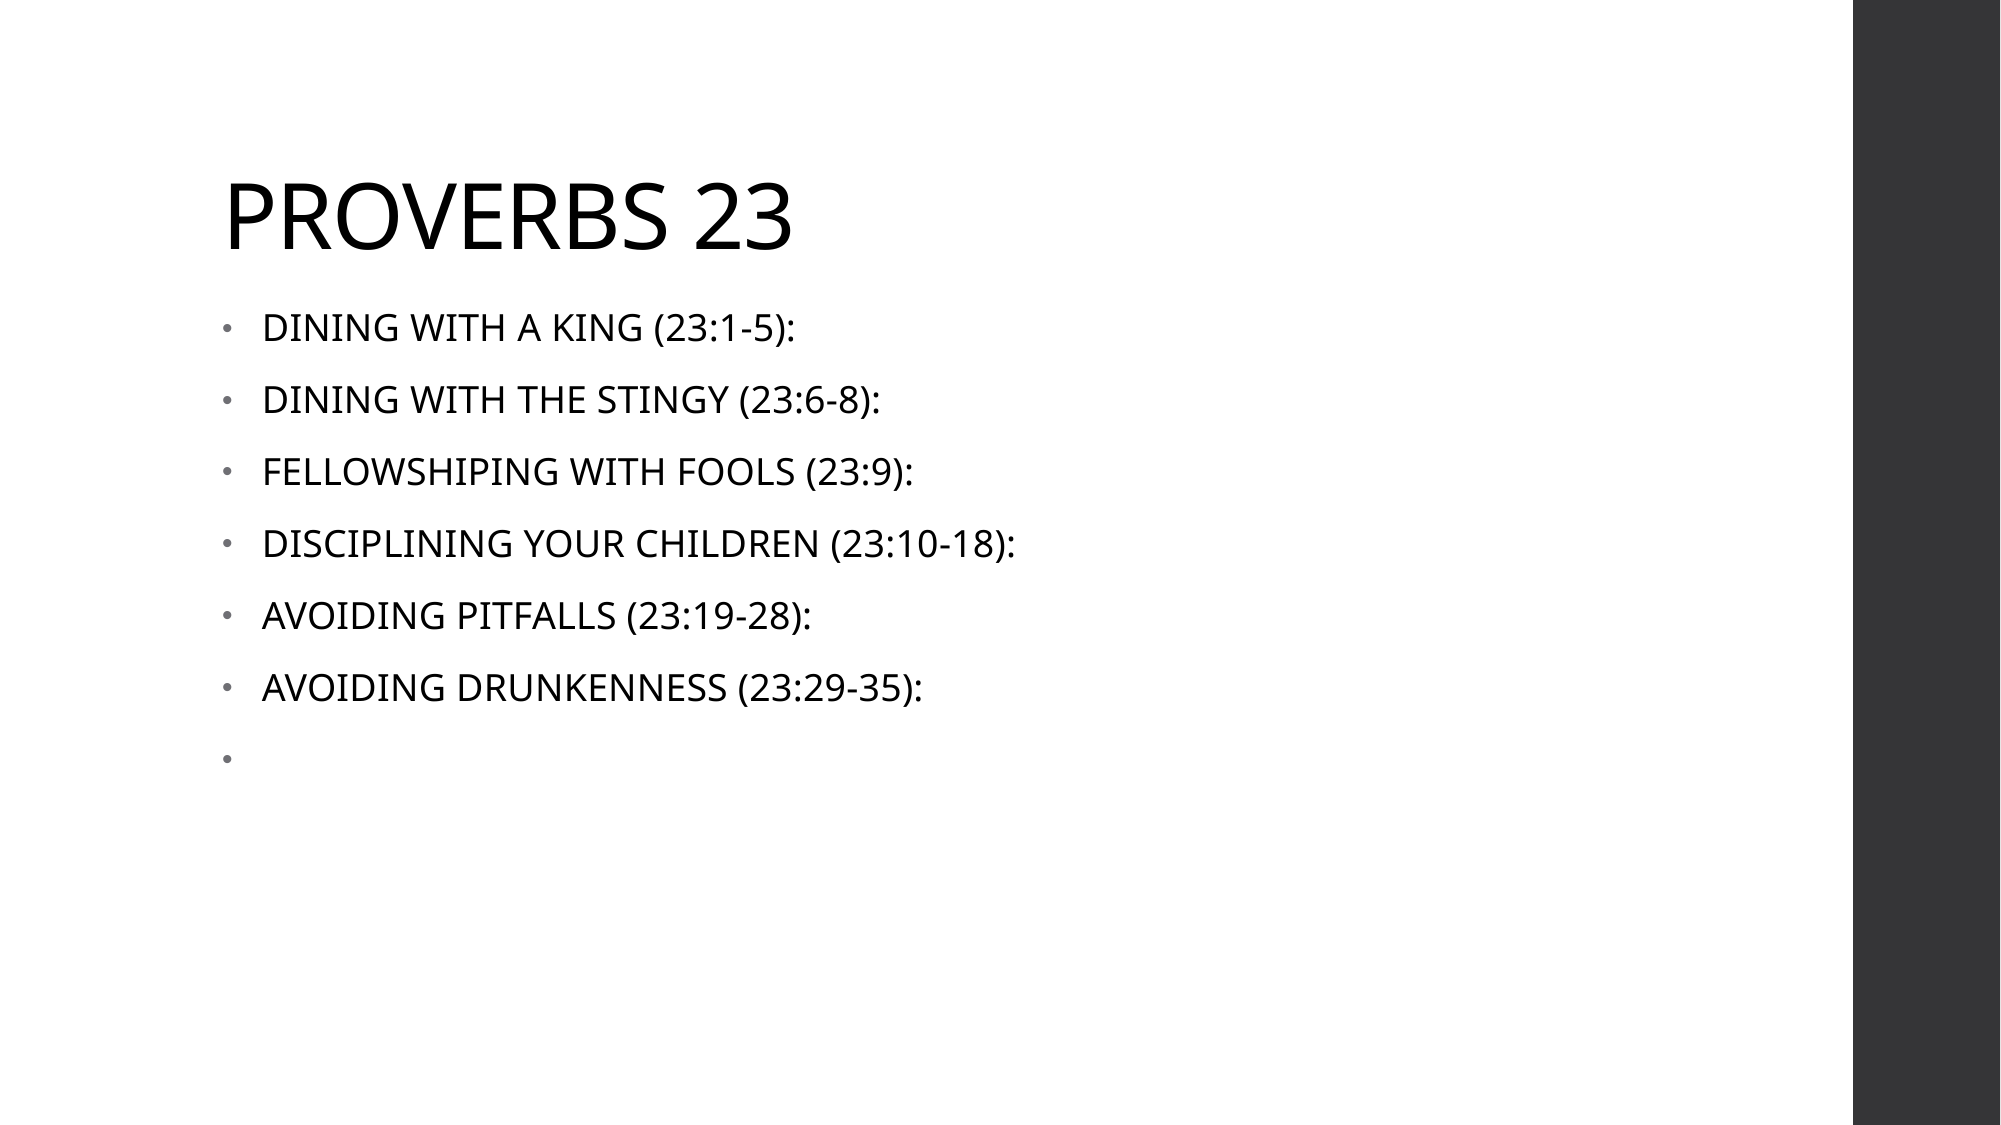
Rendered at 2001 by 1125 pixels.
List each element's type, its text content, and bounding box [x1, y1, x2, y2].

list DINING WITH A KING (23:1-5): DINING WITH THE STINGY (23:6-8): FELLOWSHIPING WITH FOOLS (23:9): DISCIPLINING YOUR CHILDREN (23:10-18): AVOIDING PITFALLS (23:19-28): AVOIDING DRUNKENNESS (23:29-35): [206, 299, 1617, 1014]
title PROVERBS 23 [206, 60, 1797, 278]
